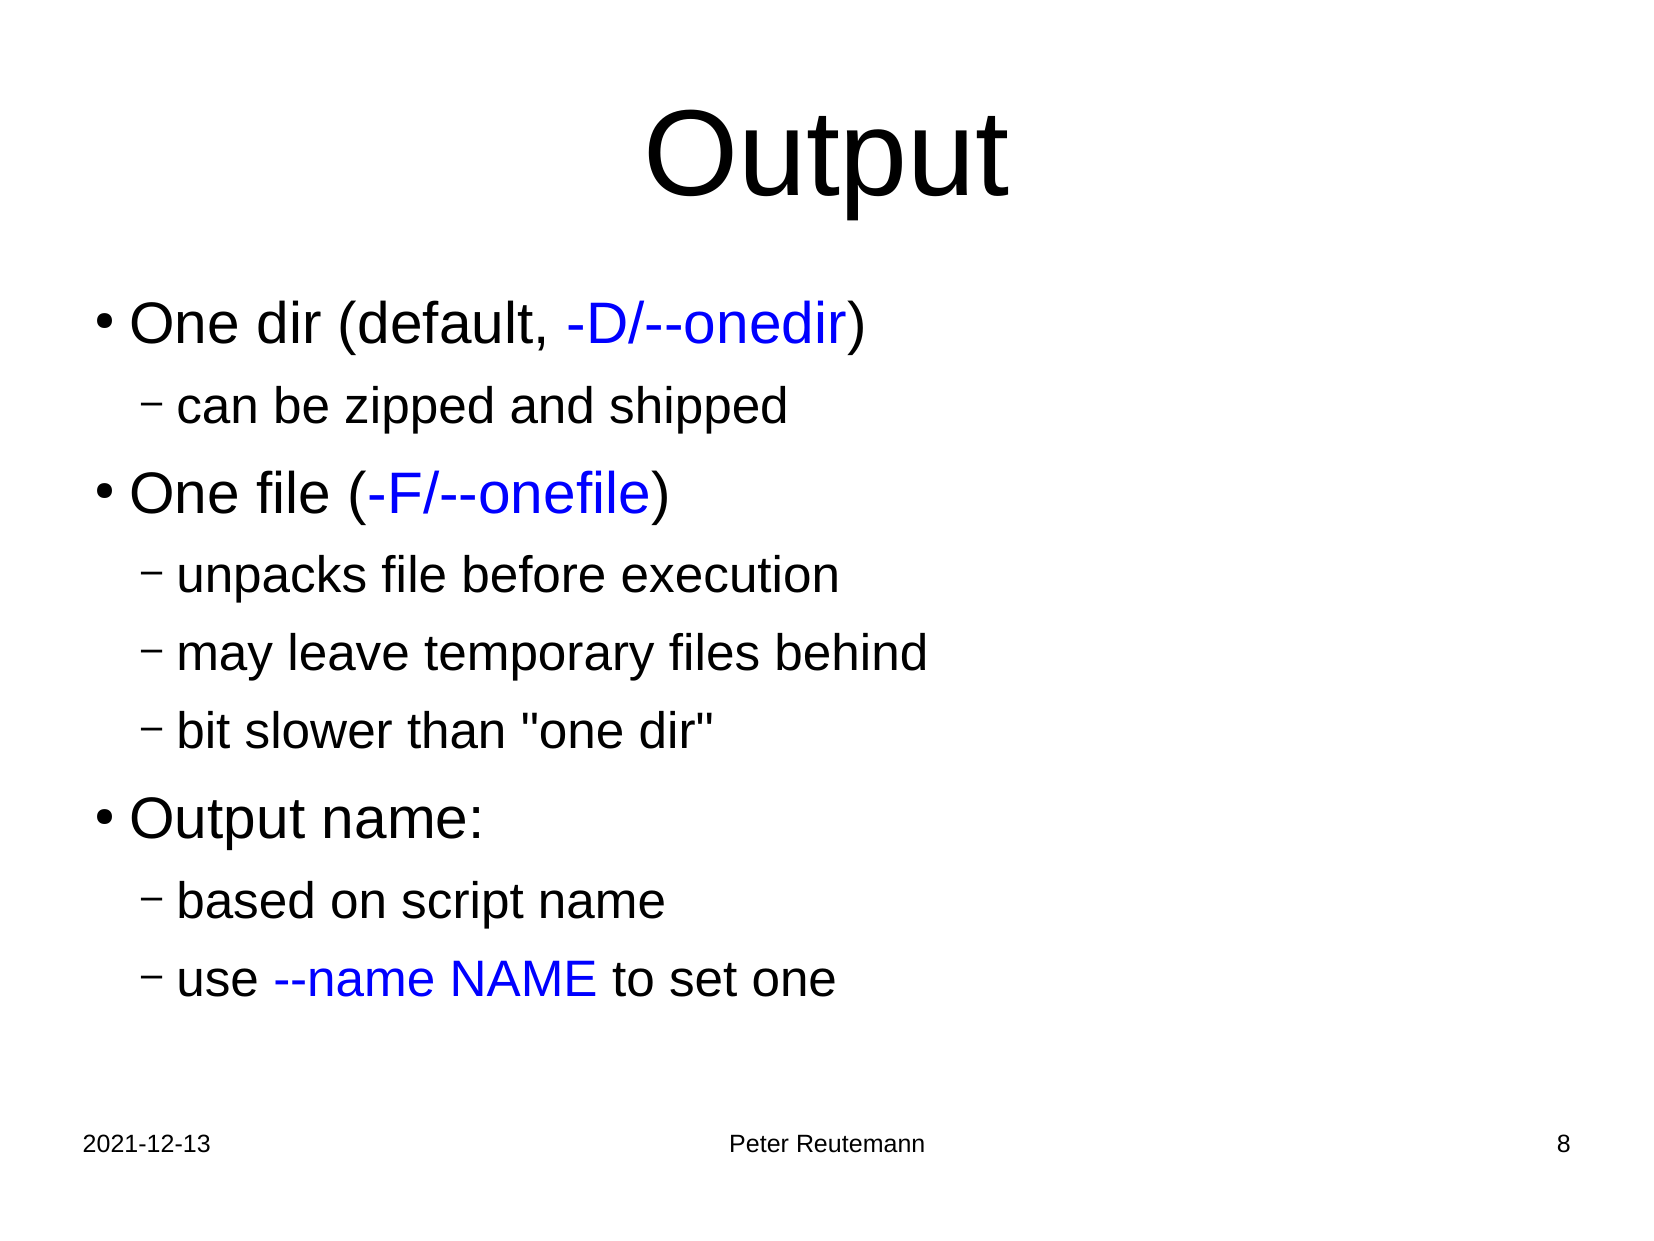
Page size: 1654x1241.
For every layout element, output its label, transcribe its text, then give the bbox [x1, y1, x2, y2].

title Output [82, 49, 1571, 257]
list One dir (default, -D/--onedir) can be zipped and shipped One file (-F/--onefile) unpacks file before execution may leave temporary files behind bit slower than "one dir" Output name: based on script name use --name NAME to set one [82, 290, 1571, 1010]
